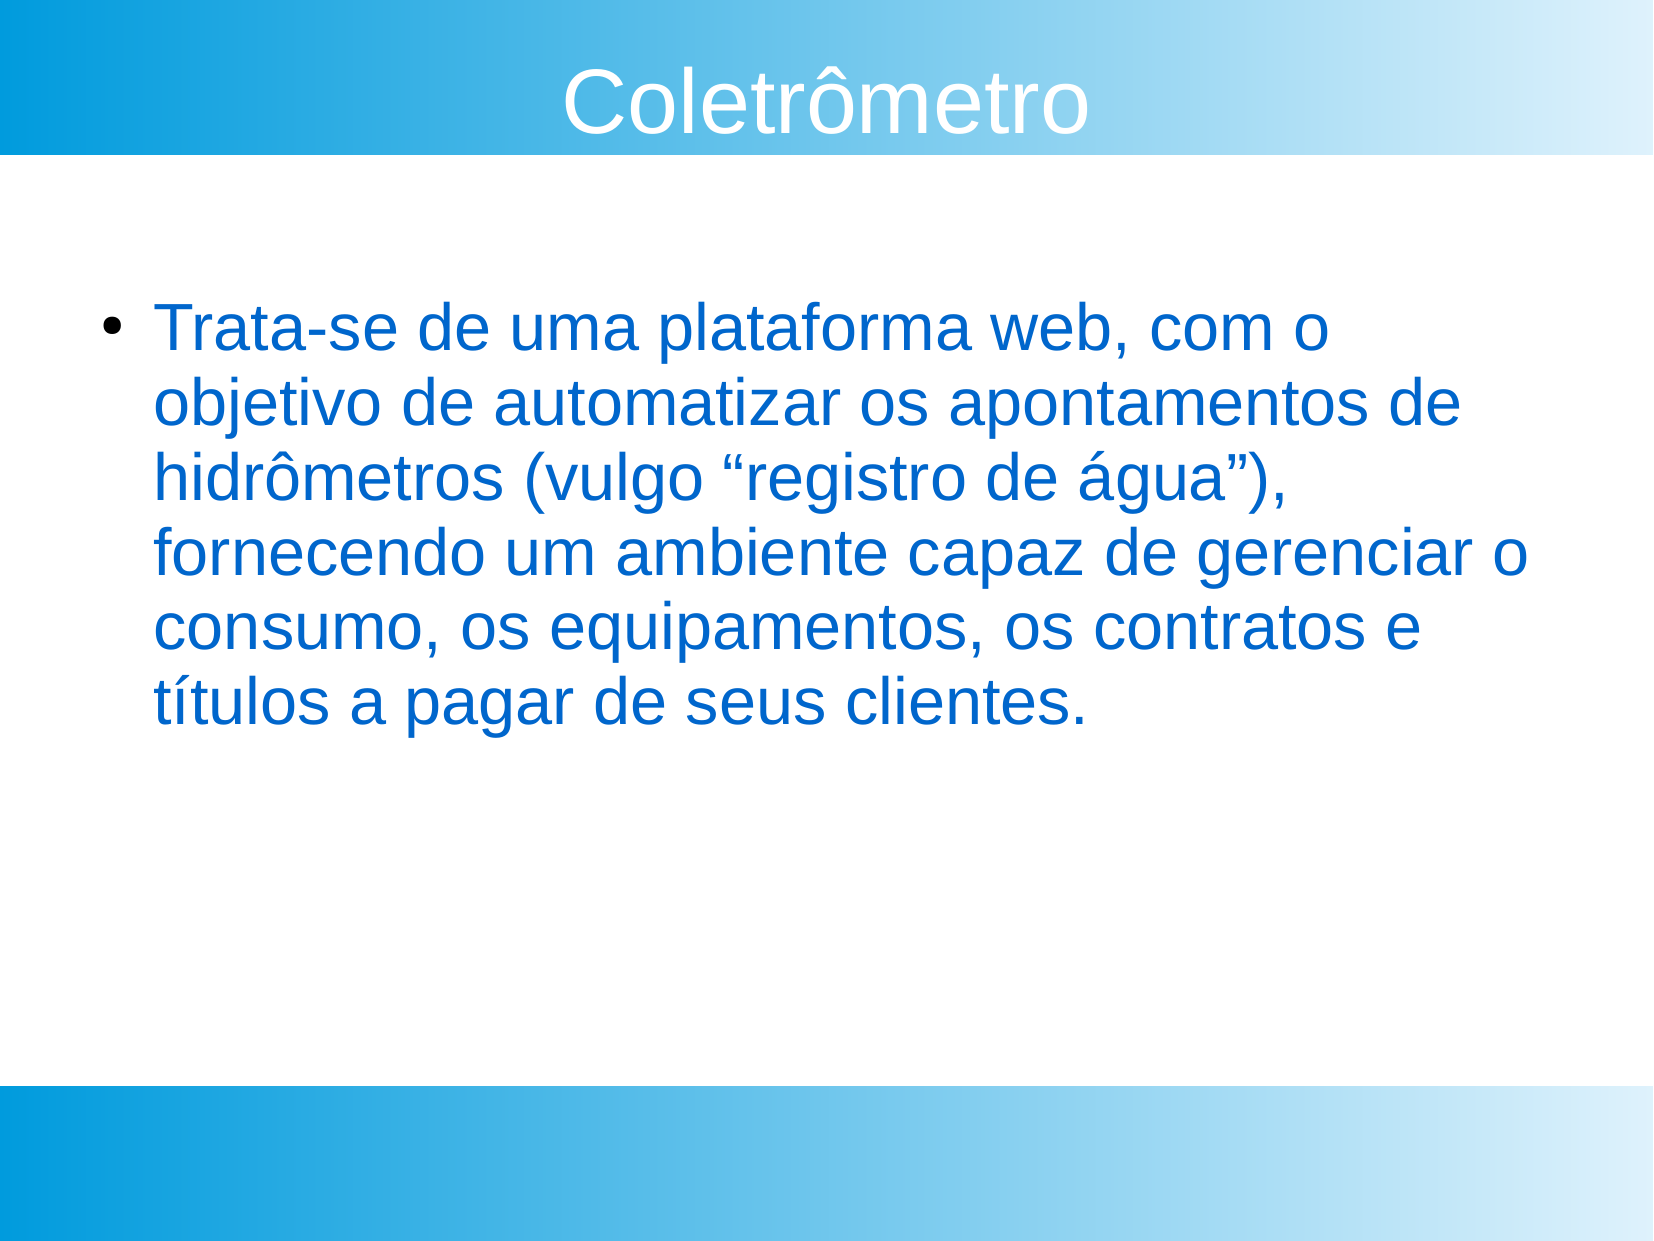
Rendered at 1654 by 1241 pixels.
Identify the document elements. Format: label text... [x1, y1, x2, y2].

title Coletrômetro [82, 49, 1571, 155]
list Trata-se de uma plataforma web, com o objetivo de automatizar os apontamentos de hidrômetros (vulgo “registro de água”), fornecendo um ambiente capaz de gerenciar o consumo, os equipamentos, os contratos e títulos a pagar de seus clientes. [82, 290, 1571, 1010]
